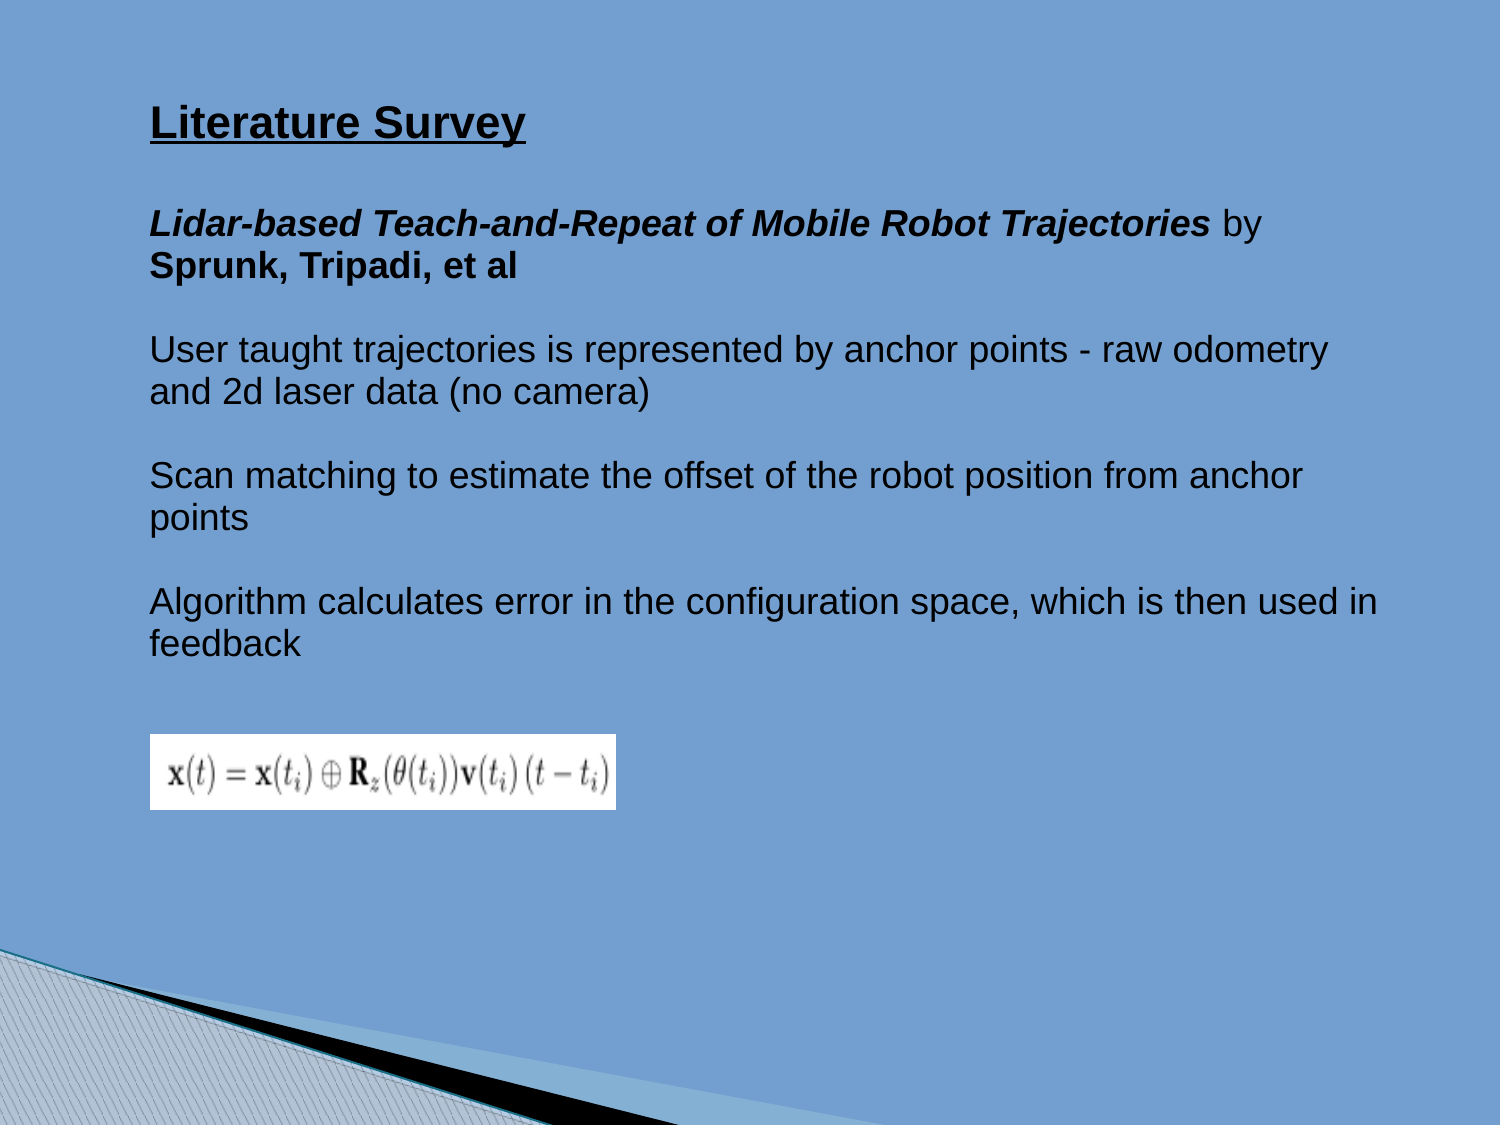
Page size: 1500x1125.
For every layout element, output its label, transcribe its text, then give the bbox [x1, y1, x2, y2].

text_box Literature Survey [135, 90, 706, 157]
text_box Lidar-based Teach-and-Repeat of Mobile Robot Trajectories by Sprunk, Tripadi, et al User taught trajectories is represented by anchor points - raw odometry and 2d laser data (no camera) Scan matching to estimate the offset of the robot position from anchor points Algorithm calculates error in the configuration space, which is then used in feedback [134, 195, 1411, 672]
picture [150, 734, 616, 811]
